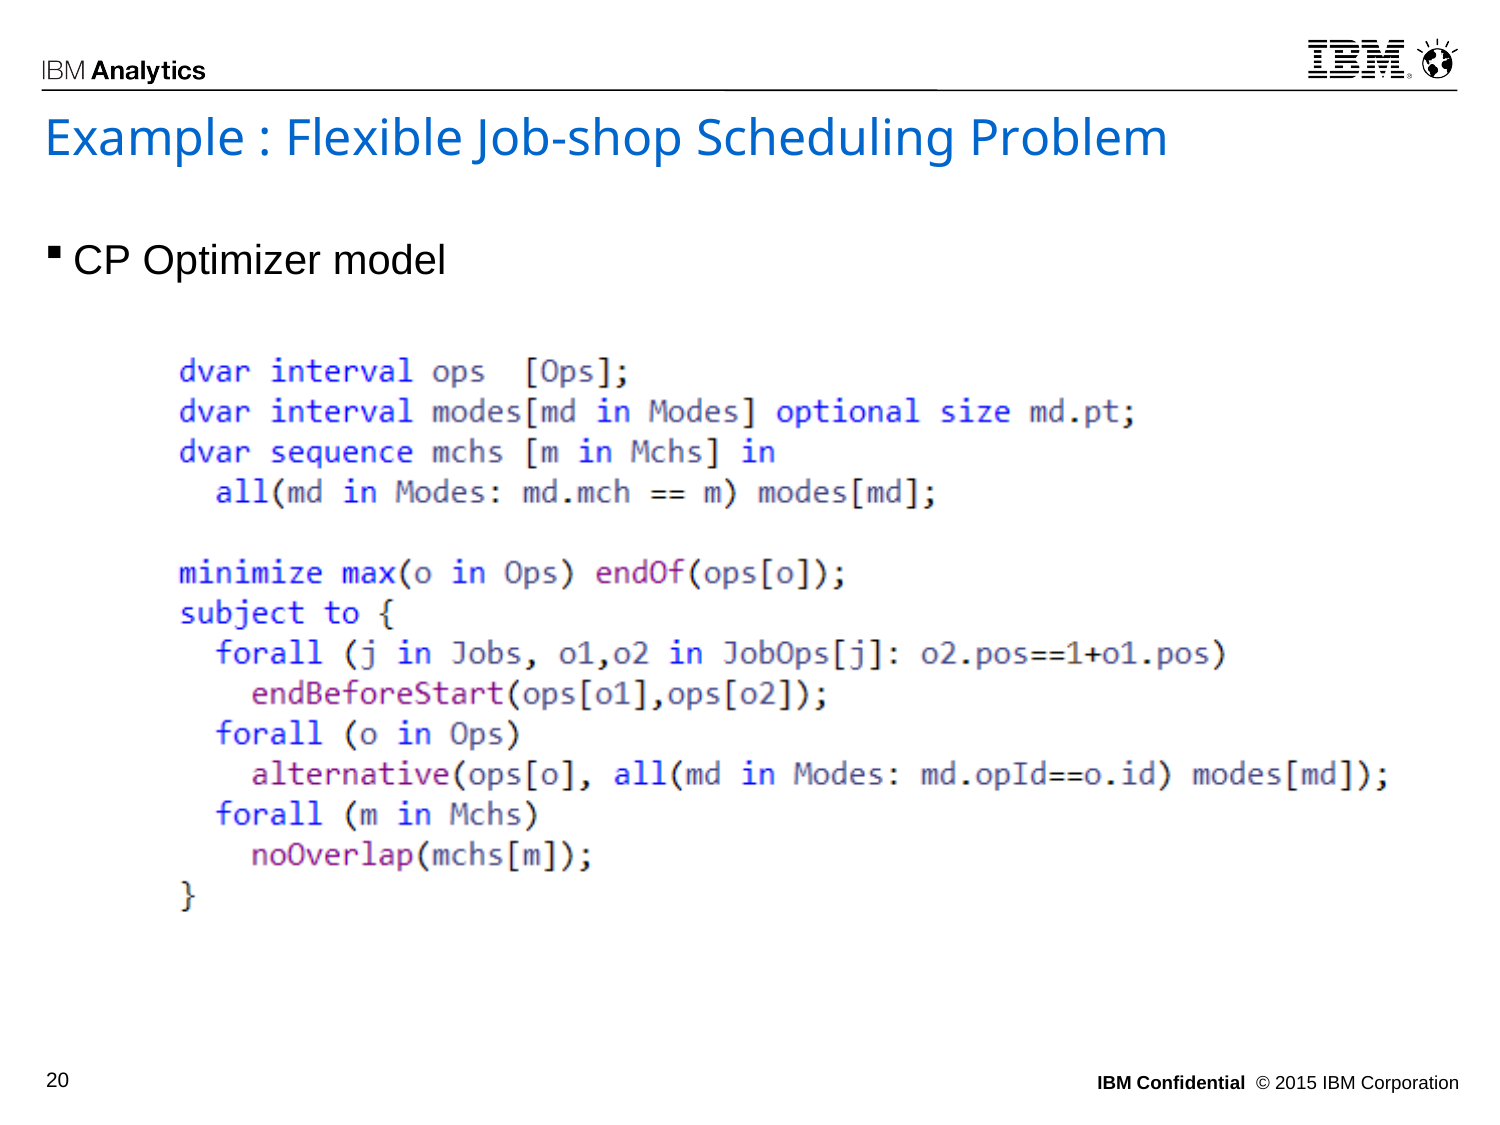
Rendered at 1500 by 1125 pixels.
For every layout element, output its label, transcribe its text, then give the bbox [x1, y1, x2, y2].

picture [24, 42, 224, 99]
title Example : Flexible Job-shop Scheduling Problem [29, 97, 1500, 203]
picture [165, 350, 1406, 920]
picture [1294, 24, 1469, 91]
list CP Optimizer model [29, 224, 1471, 1066]
